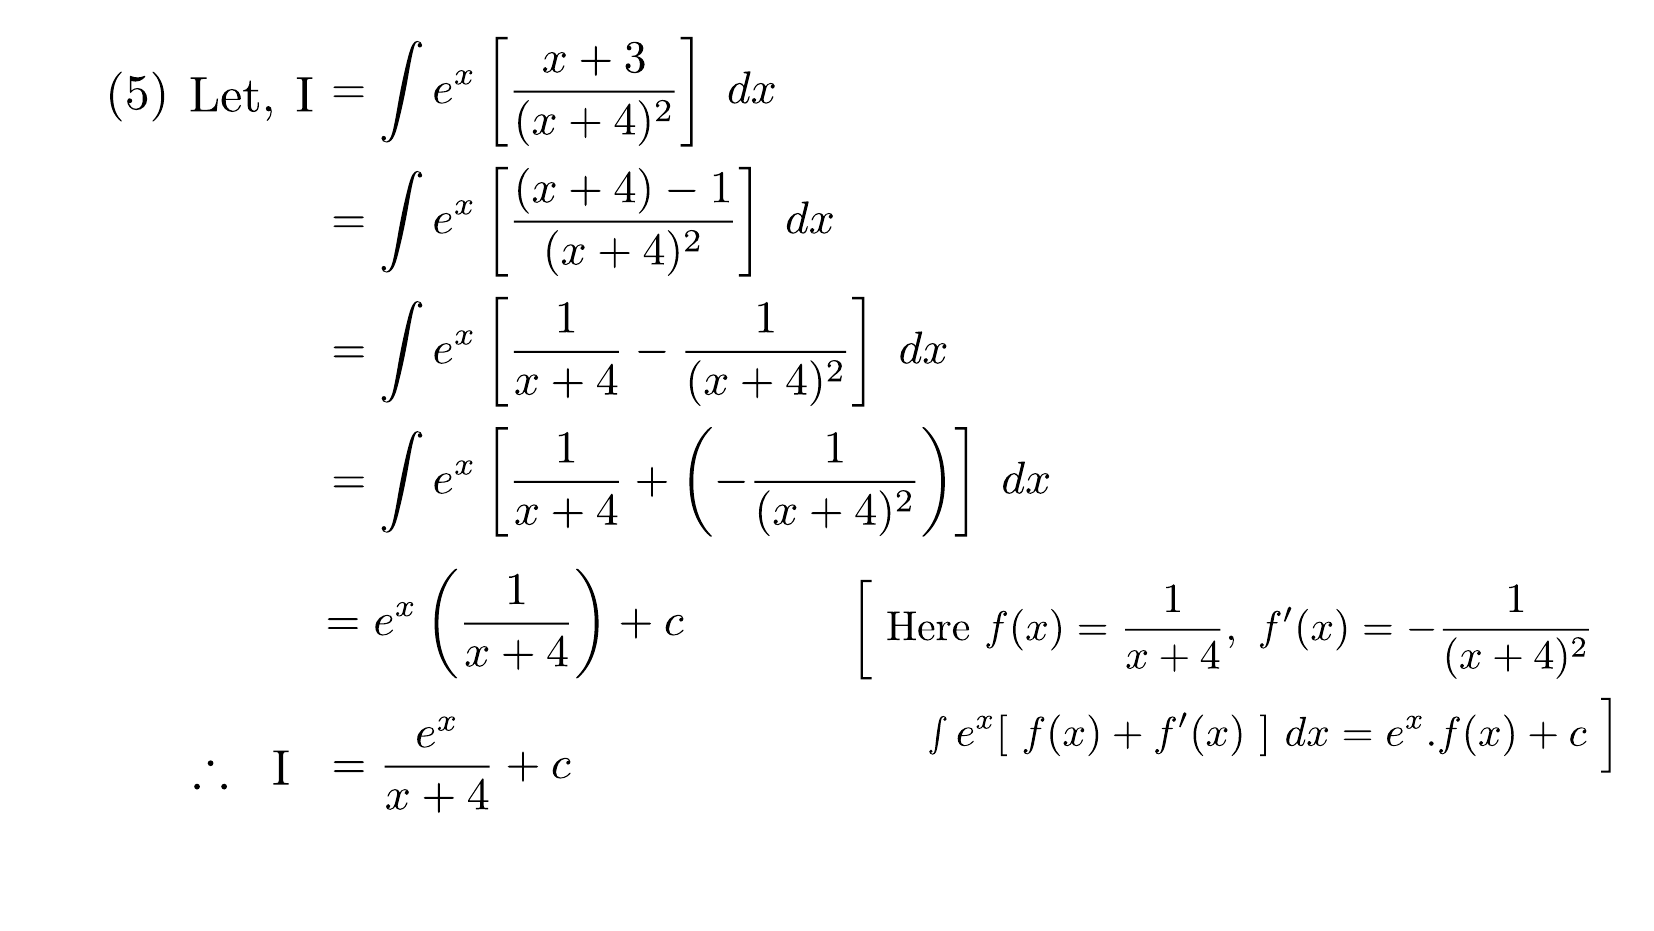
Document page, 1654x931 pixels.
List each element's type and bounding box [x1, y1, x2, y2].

text_box [333, 166, 833, 277]
text_box [190, 77, 272, 121]
text_box [333, 36, 775, 147]
title [47, 36, 1607, 899]
text_box [333, 716, 571, 814]
text_box [333, 427, 1050, 537]
text_box [333, 296, 947, 407]
text_box [929, 697, 1611, 773]
text_box [107, 71, 165, 122]
text_box [194, 760, 228, 790]
text_box [852, 579, 1589, 680]
text_box [327, 568, 684, 679]
text_box [296, 77, 313, 112]
text_box [273, 750, 289, 785]
